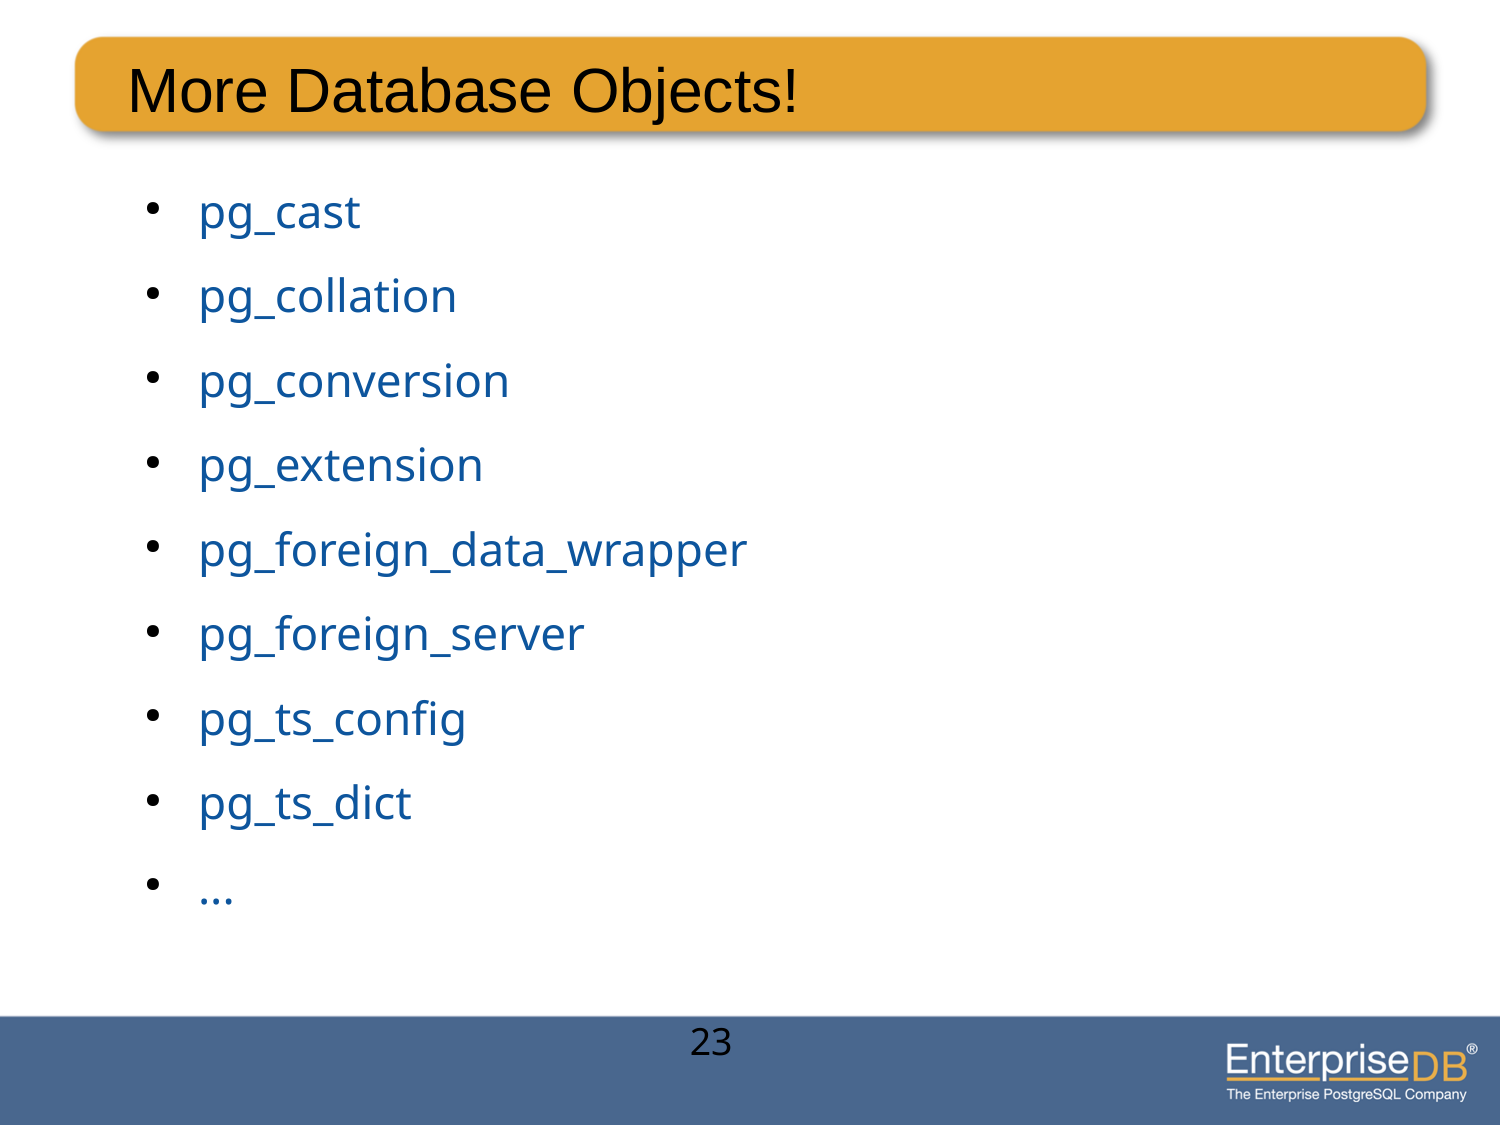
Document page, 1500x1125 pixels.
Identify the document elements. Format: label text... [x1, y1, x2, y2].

title More Database Objects! [112, 37, 1388, 138]
list pg_cast pg_collation pg_conversion pg_extension pg_foreign_data_wrapper pg_foreign_server pg_ts_config pg_ts_dict ... [112, 174, 1388, 963]
slide_number <number> [675, 1010, 825, 1125]
picture [0, 0, 1500, 1125]
